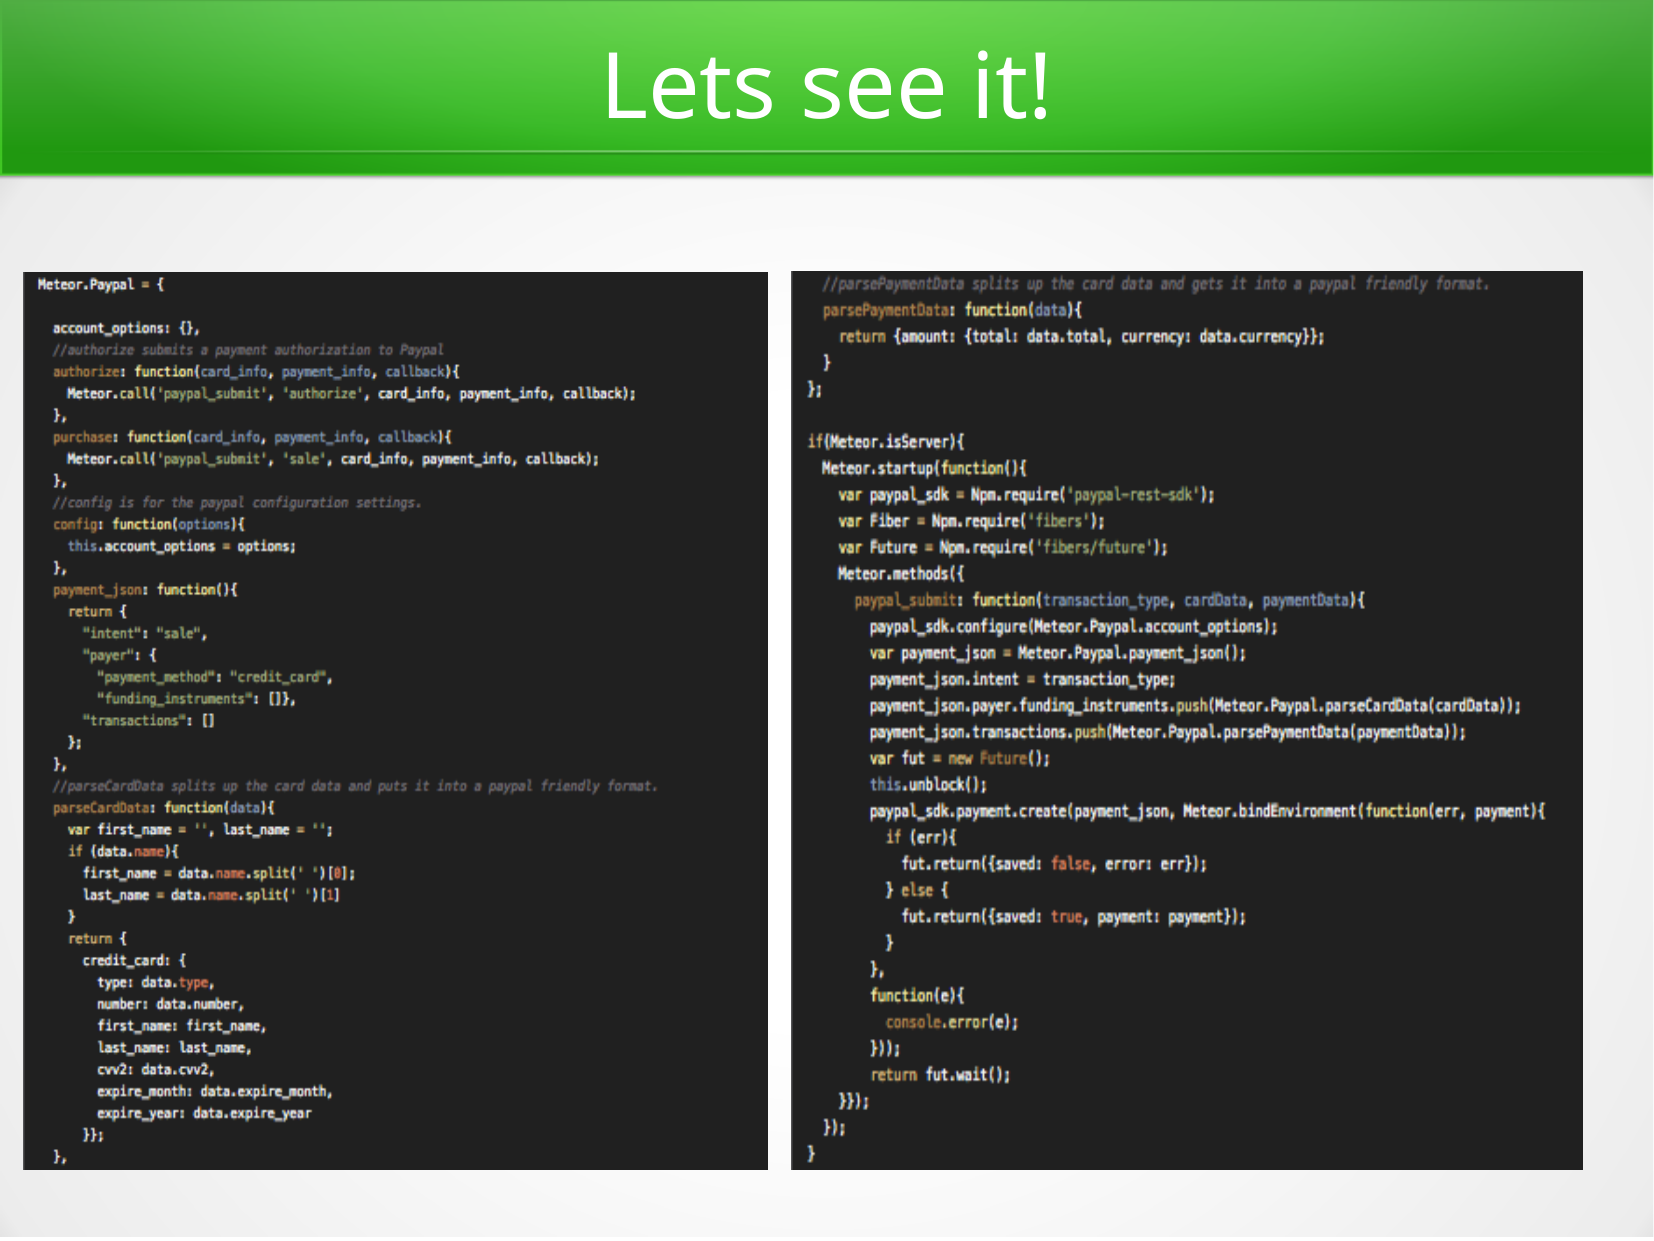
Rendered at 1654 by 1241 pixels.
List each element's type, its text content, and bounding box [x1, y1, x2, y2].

title Lets see it! [82, 11, 1571, 154]
picture [0, 0, 1654, 1237]
